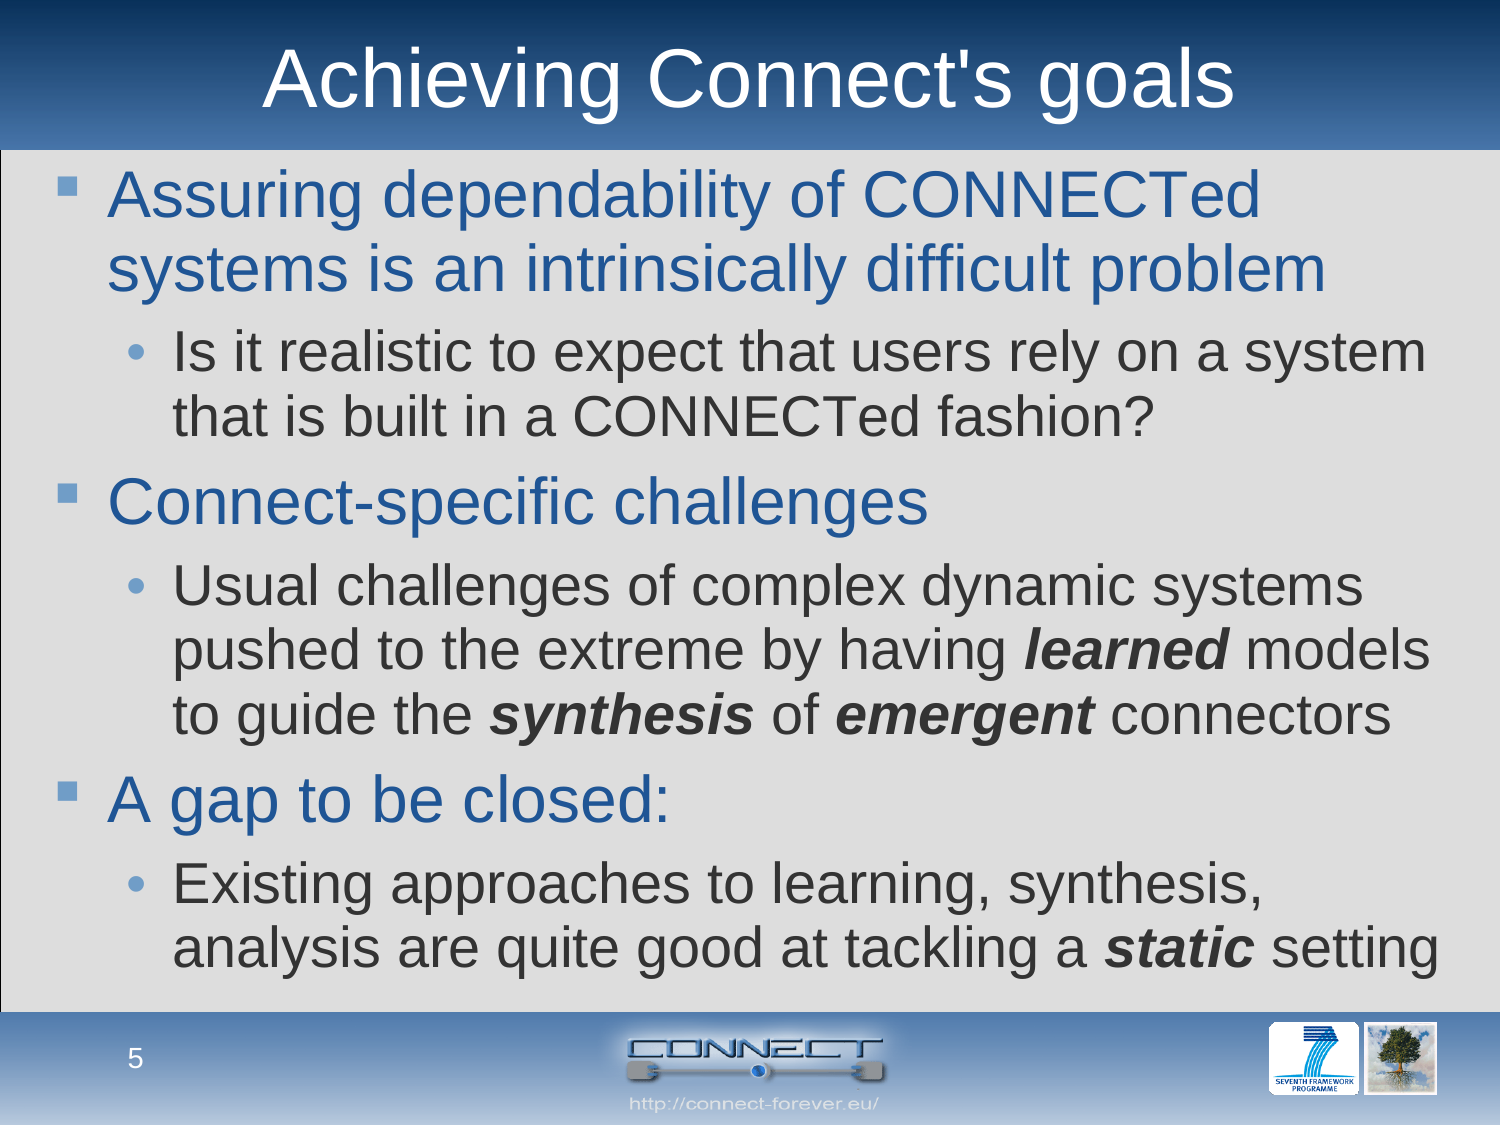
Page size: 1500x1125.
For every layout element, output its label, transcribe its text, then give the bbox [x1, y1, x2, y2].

picture [0, 0, 1500, 150]
list Assuring dependability of CONNECTed systems is an intrinsically difficult problem Is it realistic to expect that users rely on a system that is built in a CONNECTed fashion? Connect-specific challenges Usual challenges of complex dynamic systems pushed to the extreme by having learned models to guide the synthesis of emergent connectors A gap to be closed: Existing approaches to learning, synthesis, analysis are quite good at tackling a static setting [37, 149, 1463, 1013]
picture [0, 1012, 1500, 1125]
title Achieving Connect's goals [37, 8, 1463, 149]
